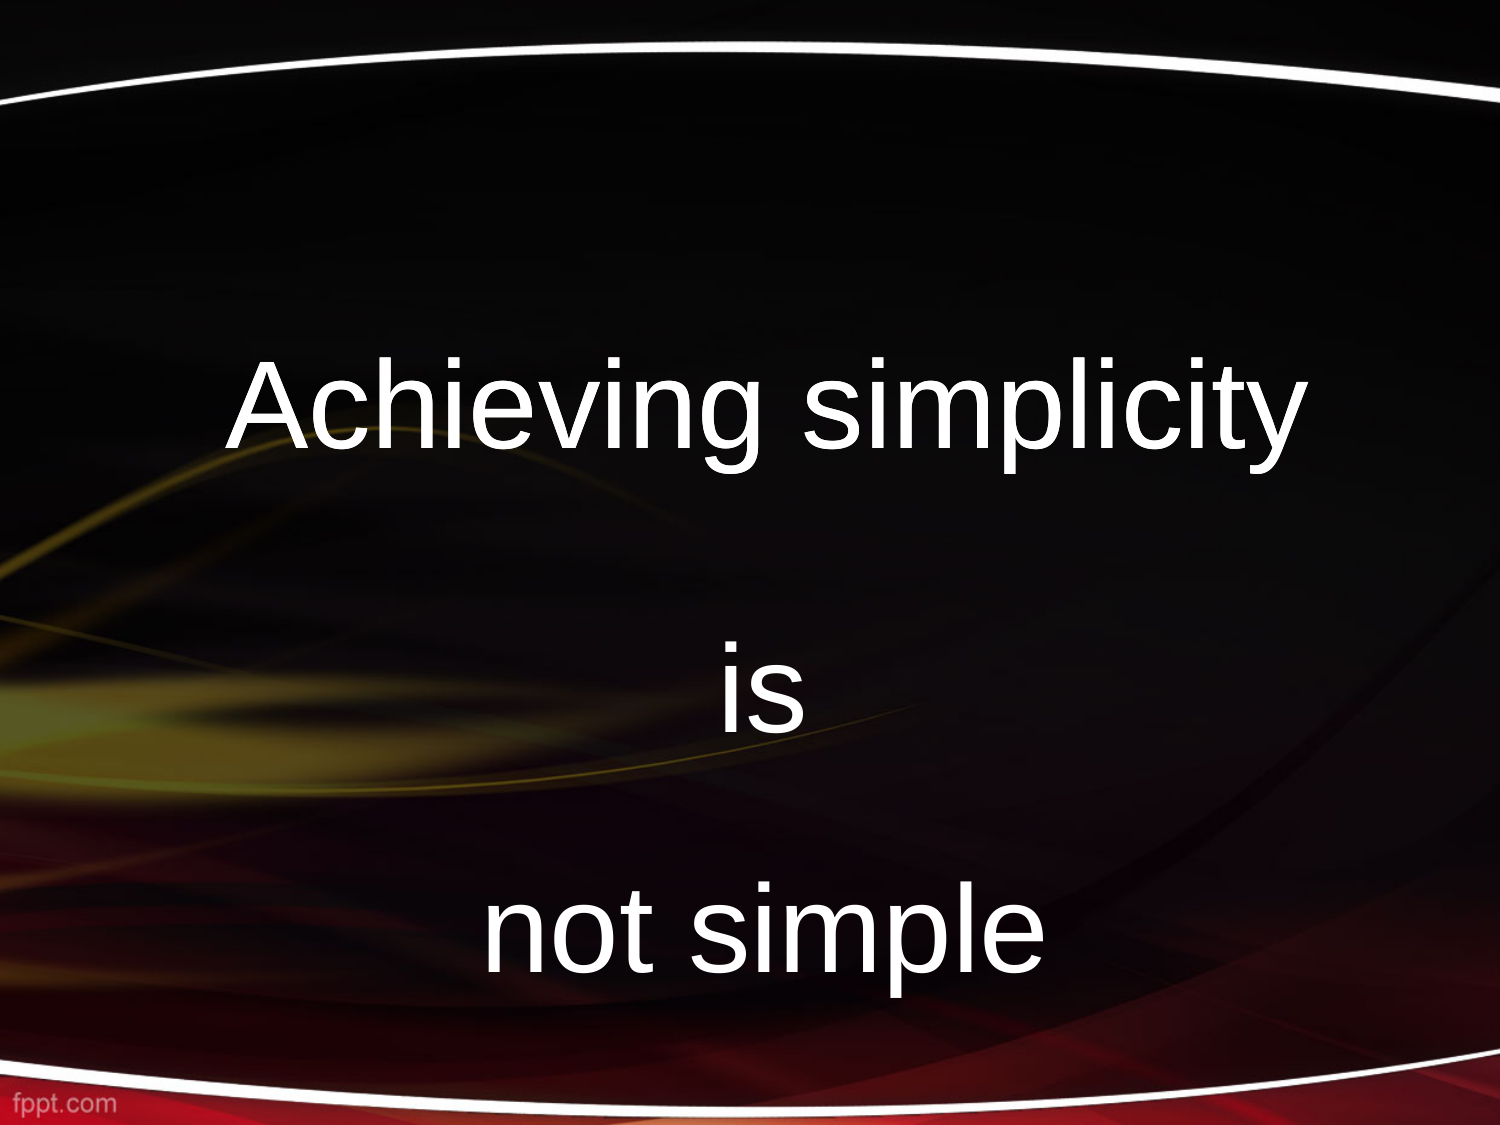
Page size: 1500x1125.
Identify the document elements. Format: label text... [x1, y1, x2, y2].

list not simple [204, 765, 1270, 1081]
picture [0, 0, 1500, 1125]
list Achieving simplicity [154, 241, 1325, 557]
list is [202, 557, 1267, 841]
